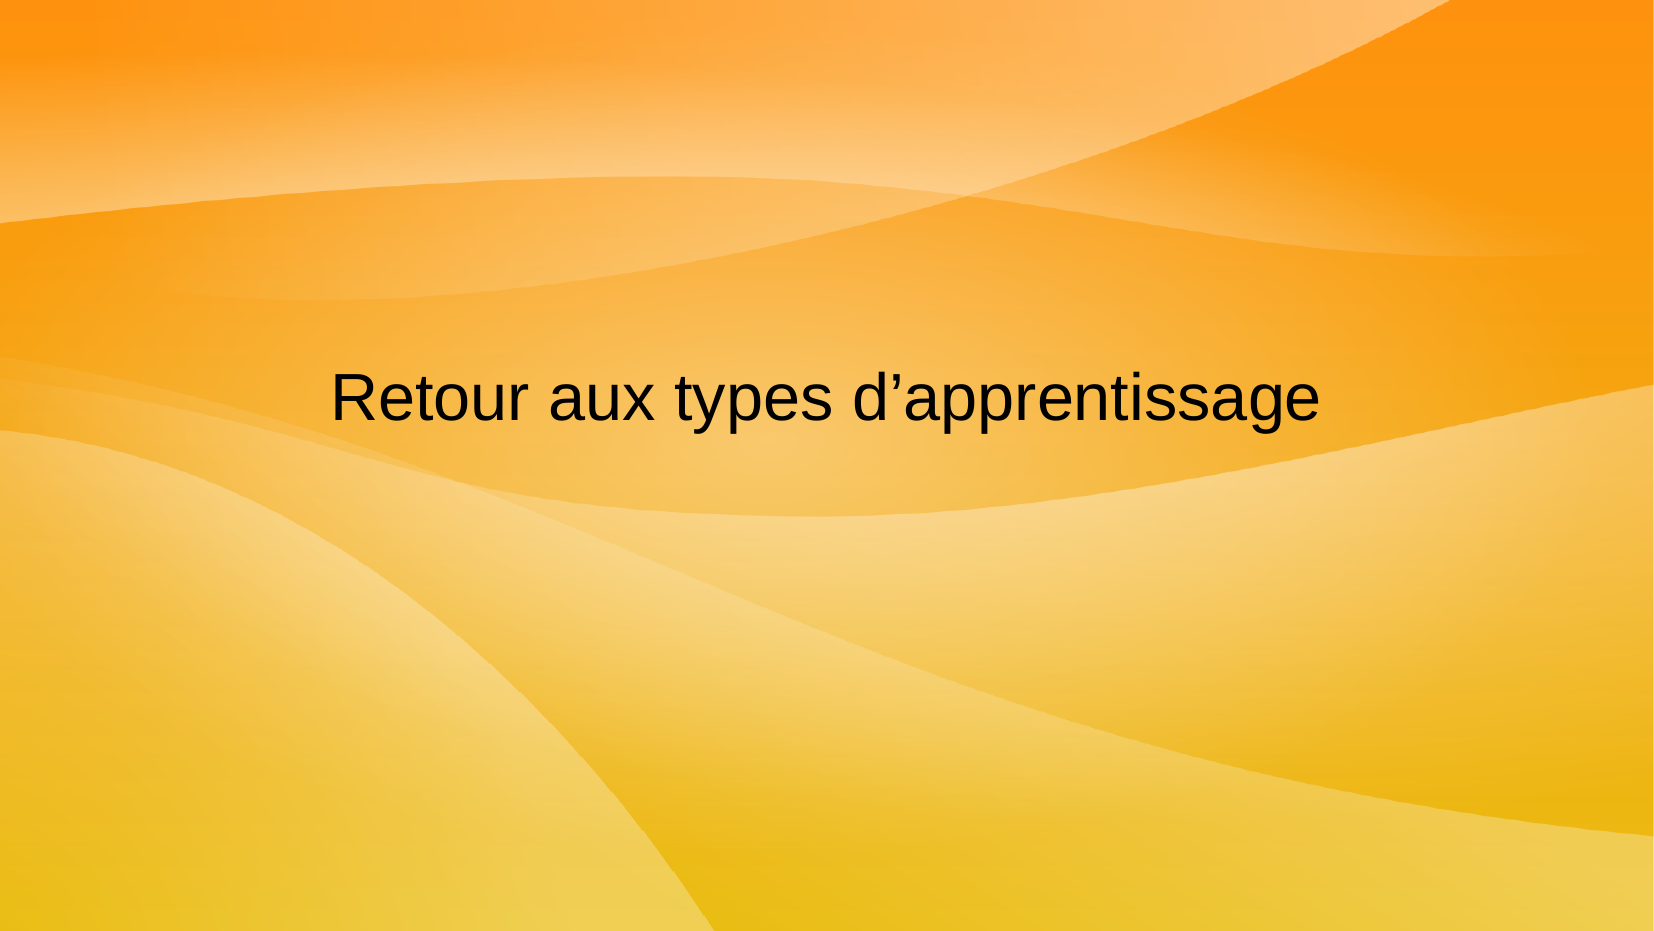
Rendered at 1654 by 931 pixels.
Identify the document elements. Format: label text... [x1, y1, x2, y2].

picture [0, 0, 1654, 931]
subtitle Retour aux types d’apprentissage [82, 37, 1571, 757]
